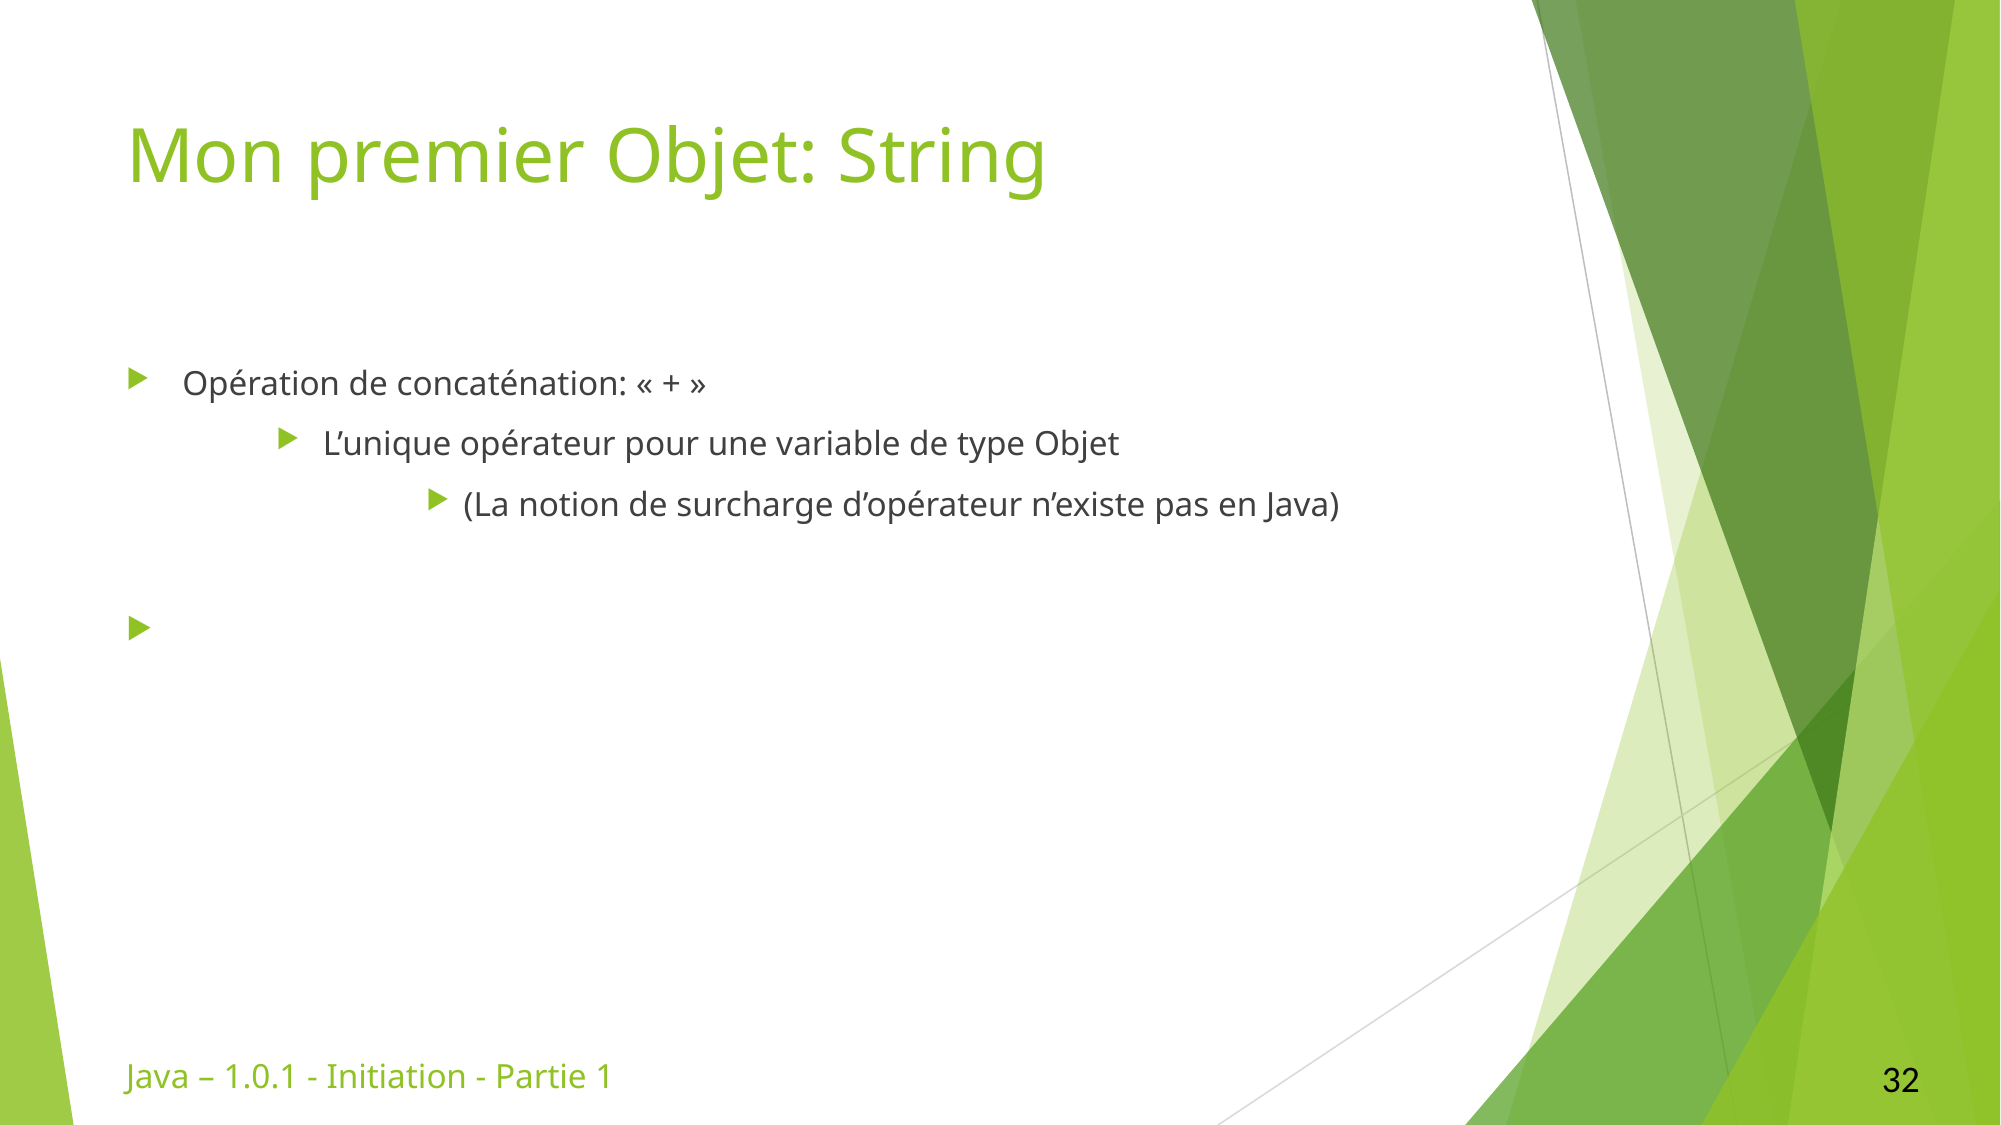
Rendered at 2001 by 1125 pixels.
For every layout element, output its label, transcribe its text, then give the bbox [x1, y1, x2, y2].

title Mon premier Objet: String [111, 99, 1522, 317]
text_box Java – 1.0.1 - Initiation - Partie 1 [111, 1047, 1094, 1109]
text_box [1866, 1047, 1979, 1108]
list Opération de concaténation: « + » L’unique opérateur pour une variable de type Objet (La notion de surcharge d’opérateur n’existe pas en Java) [111, 354, 1522, 1048]
